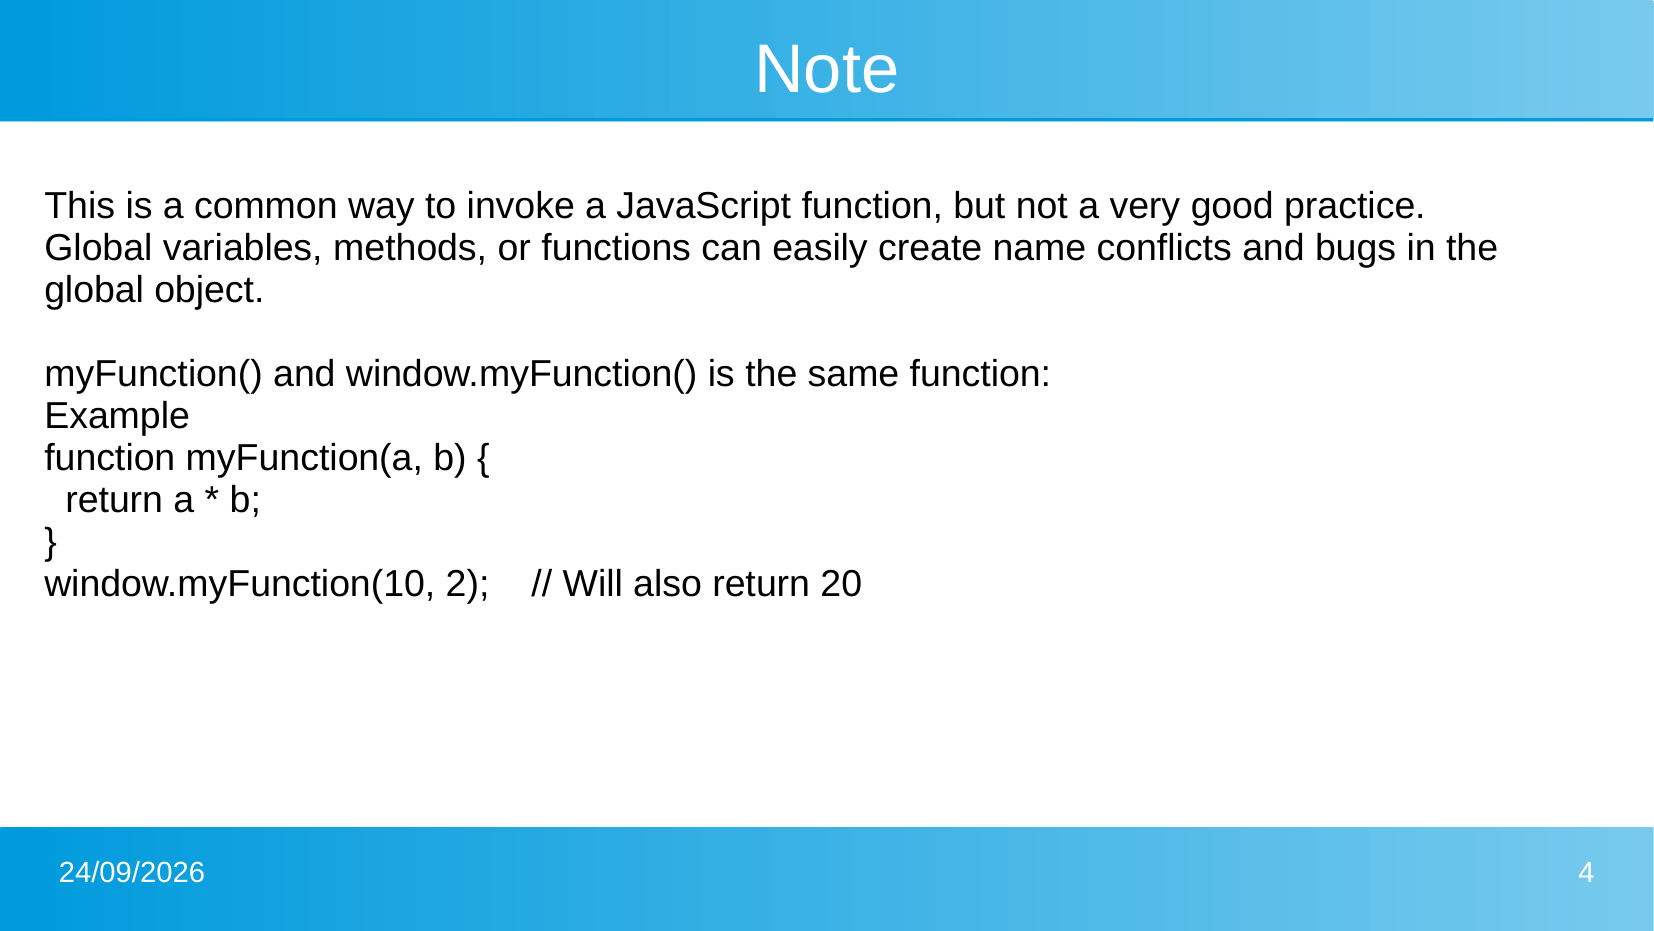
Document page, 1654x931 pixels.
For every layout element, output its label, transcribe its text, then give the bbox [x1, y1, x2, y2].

text_box This is a common way to invoke a JavaScript function, but not a very good practice. Global variables, methods, or functions can easily create name conflicts and bugs in the global object. myFunction() and window.myFunction() is the same function: Example function myFunction(a, b) { return a * b; } window.myFunction(10, 2); // Will also return 20 [29, 177, 1595, 612]
title Note [59, 29, 1595, 108]
